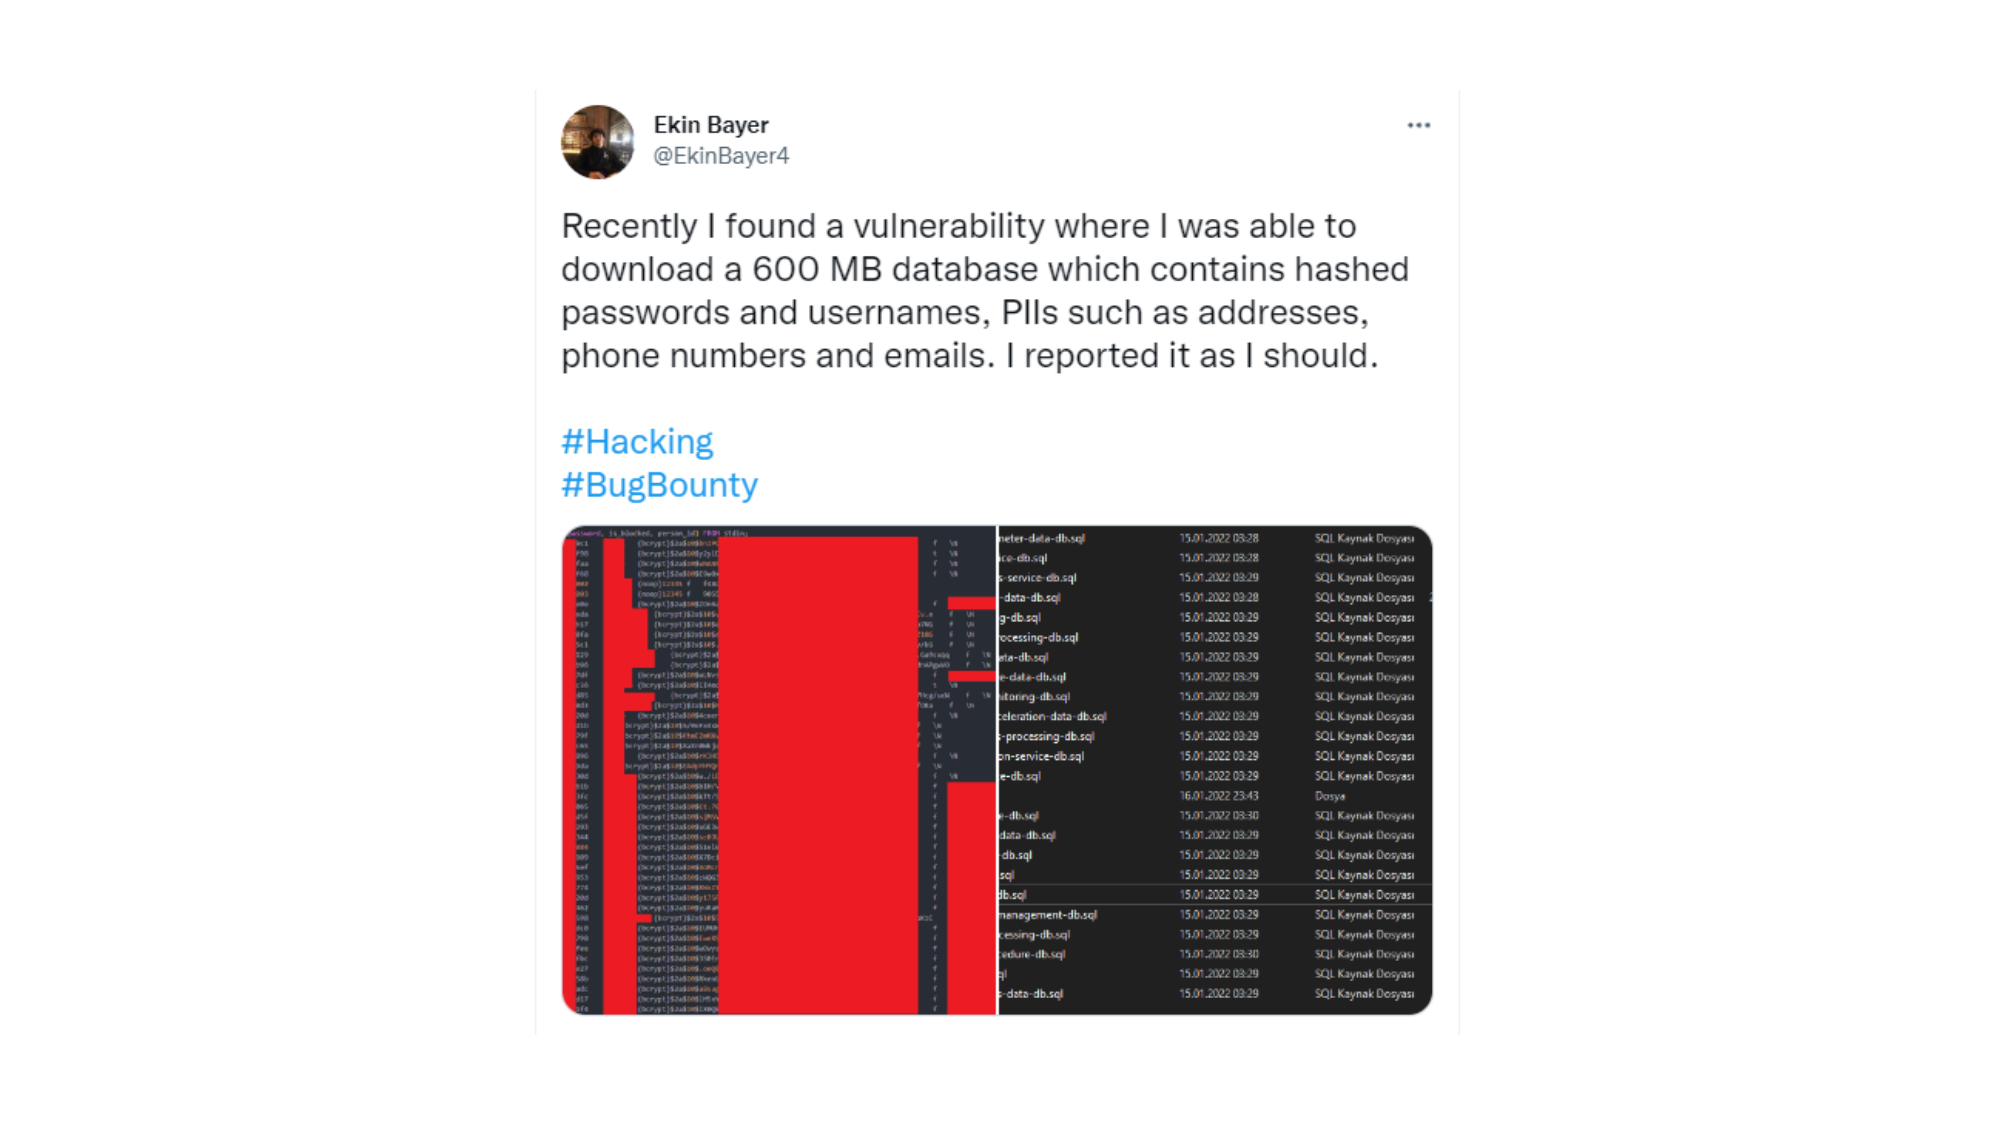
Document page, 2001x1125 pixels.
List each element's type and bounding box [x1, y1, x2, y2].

picture [532, 90, 1468, 1035]
